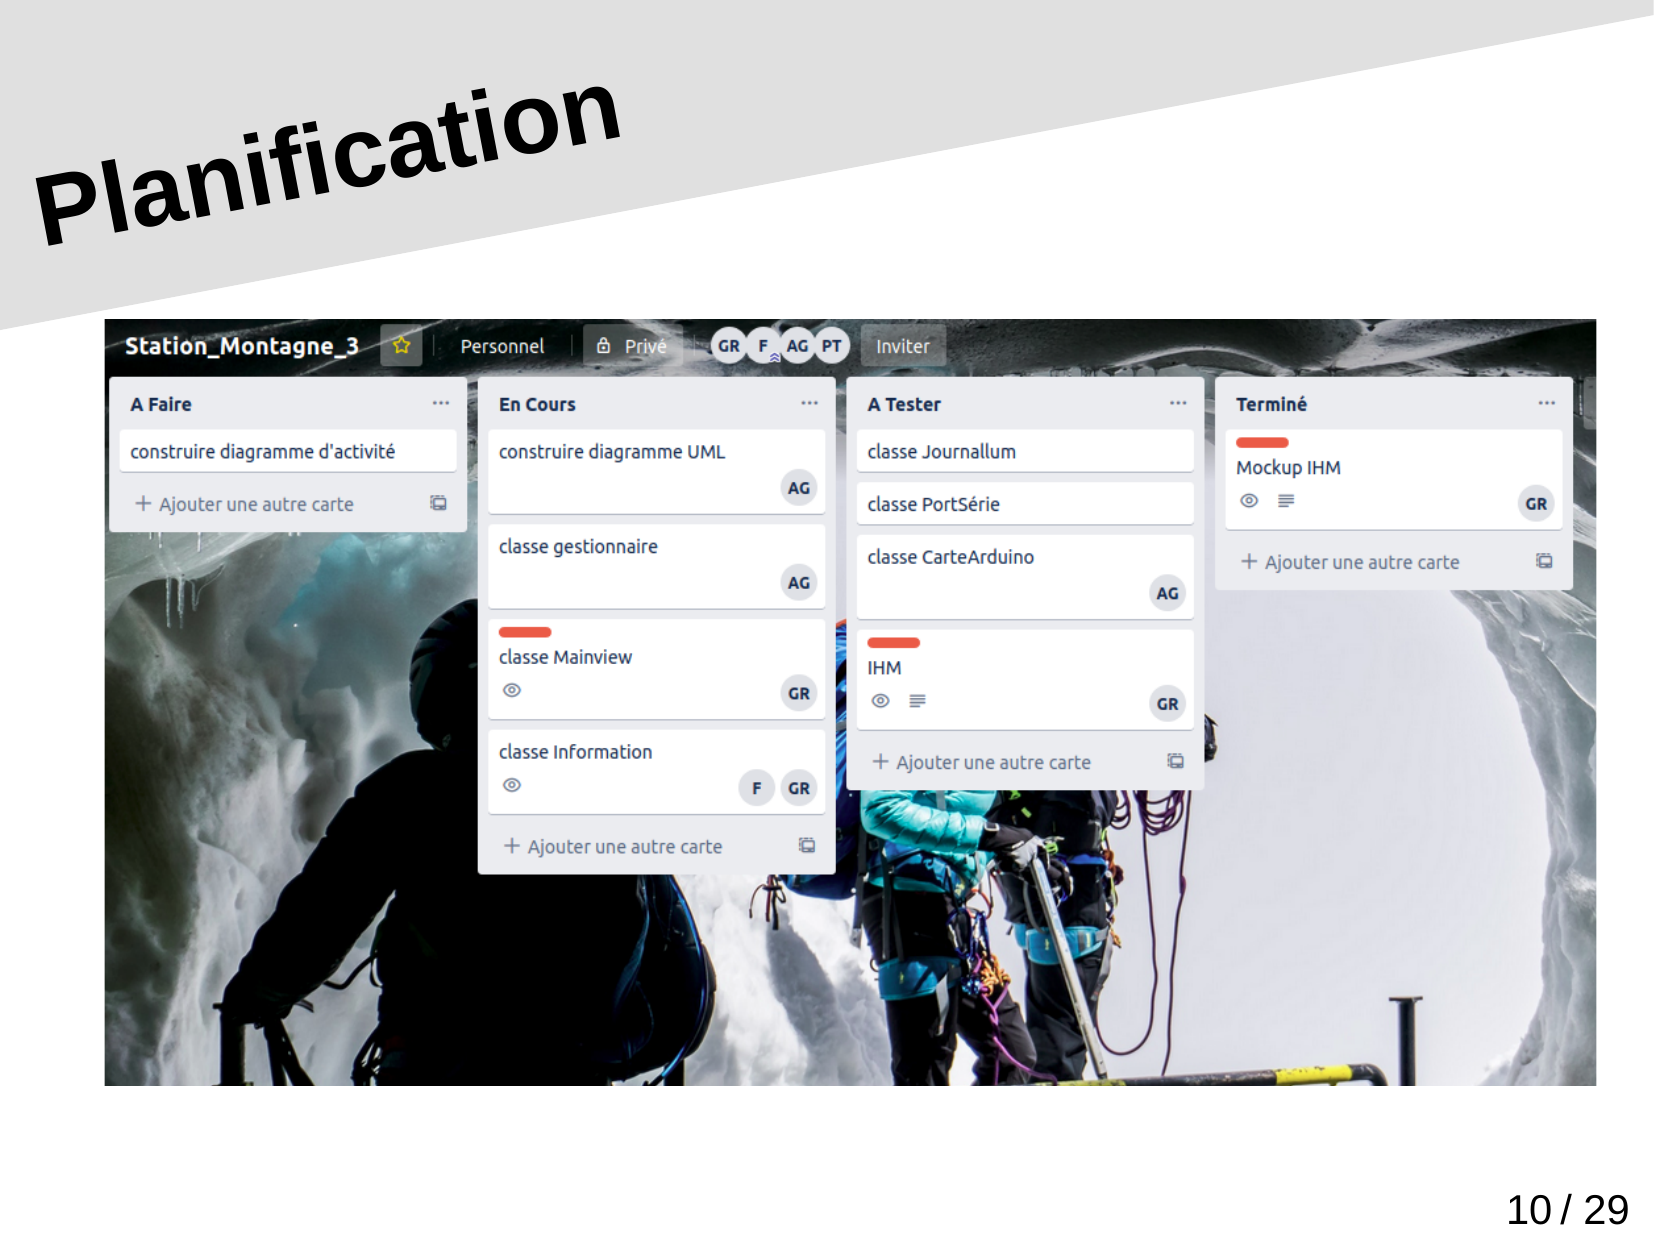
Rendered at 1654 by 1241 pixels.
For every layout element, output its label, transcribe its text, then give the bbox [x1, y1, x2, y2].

title Planification [16, 0, 1518, 315]
picture [104, 319, 1597, 1086]
